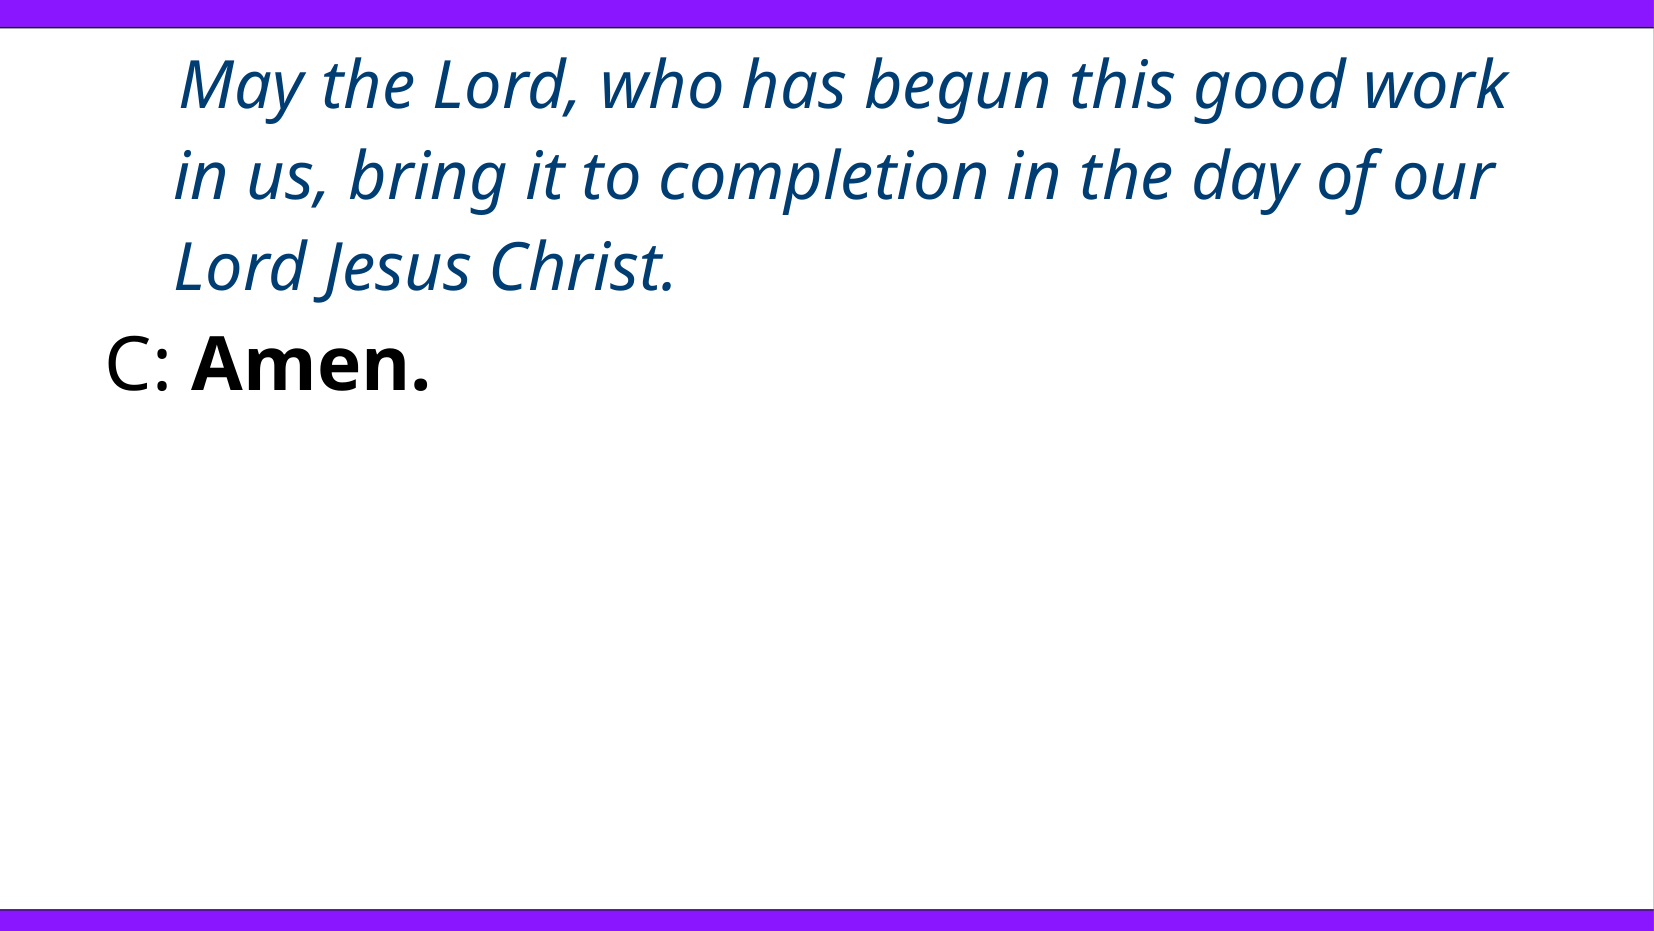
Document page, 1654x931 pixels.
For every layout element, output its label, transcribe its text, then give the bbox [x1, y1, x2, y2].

text_box May the Lord, who has begun this good work in us, bring it to completion in the day of our Lord Jesus Christ. C: Amen. [90, 30, 1561, 436]
picture [0, 0, 1654, 931]
